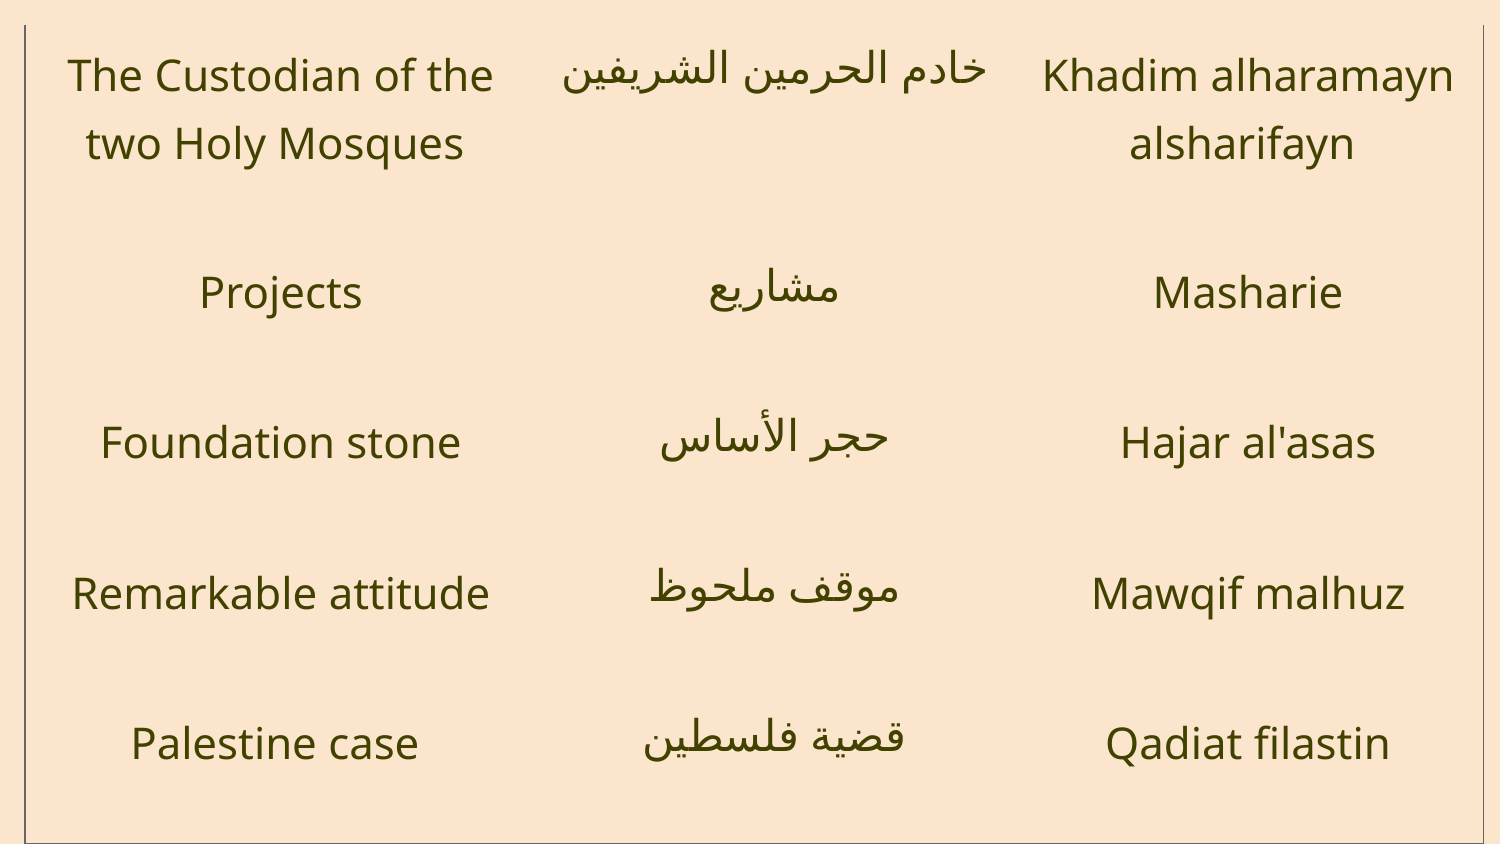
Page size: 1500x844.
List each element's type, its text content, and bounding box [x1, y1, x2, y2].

table_header Khadim alharamayn alsharifayn [1013, 25, 1483, 243]
table_header The Custodian of the two Holy Mosques [26, 25, 537, 243]
table_cell Mawqif malhuz [1013, 543, 1483, 693]
table_cell Hajar al'asas [1013, 393, 1483, 543]
table_cell قضية فلسطين [537, 693, 1013, 843]
table_cell Projects [26, 243, 537, 393]
table_cell Masharie [1013, 243, 1483, 393]
table_cell حجر الأساس [537, 393, 1013, 543]
table_cell Remarkable attitude [26, 543, 537, 693]
table_cell Foundation stone [26, 393, 537, 543]
table_cell Qadiat filastin [1013, 693, 1483, 843]
table_header خادم الحرمين الشريفين [537, 25, 1013, 243]
table_cell Palestine case [26, 693, 537, 843]
table_cell موقف ملحوظ [537, 543, 1013, 693]
table_cell مشاريع [537, 243, 1013, 393]
